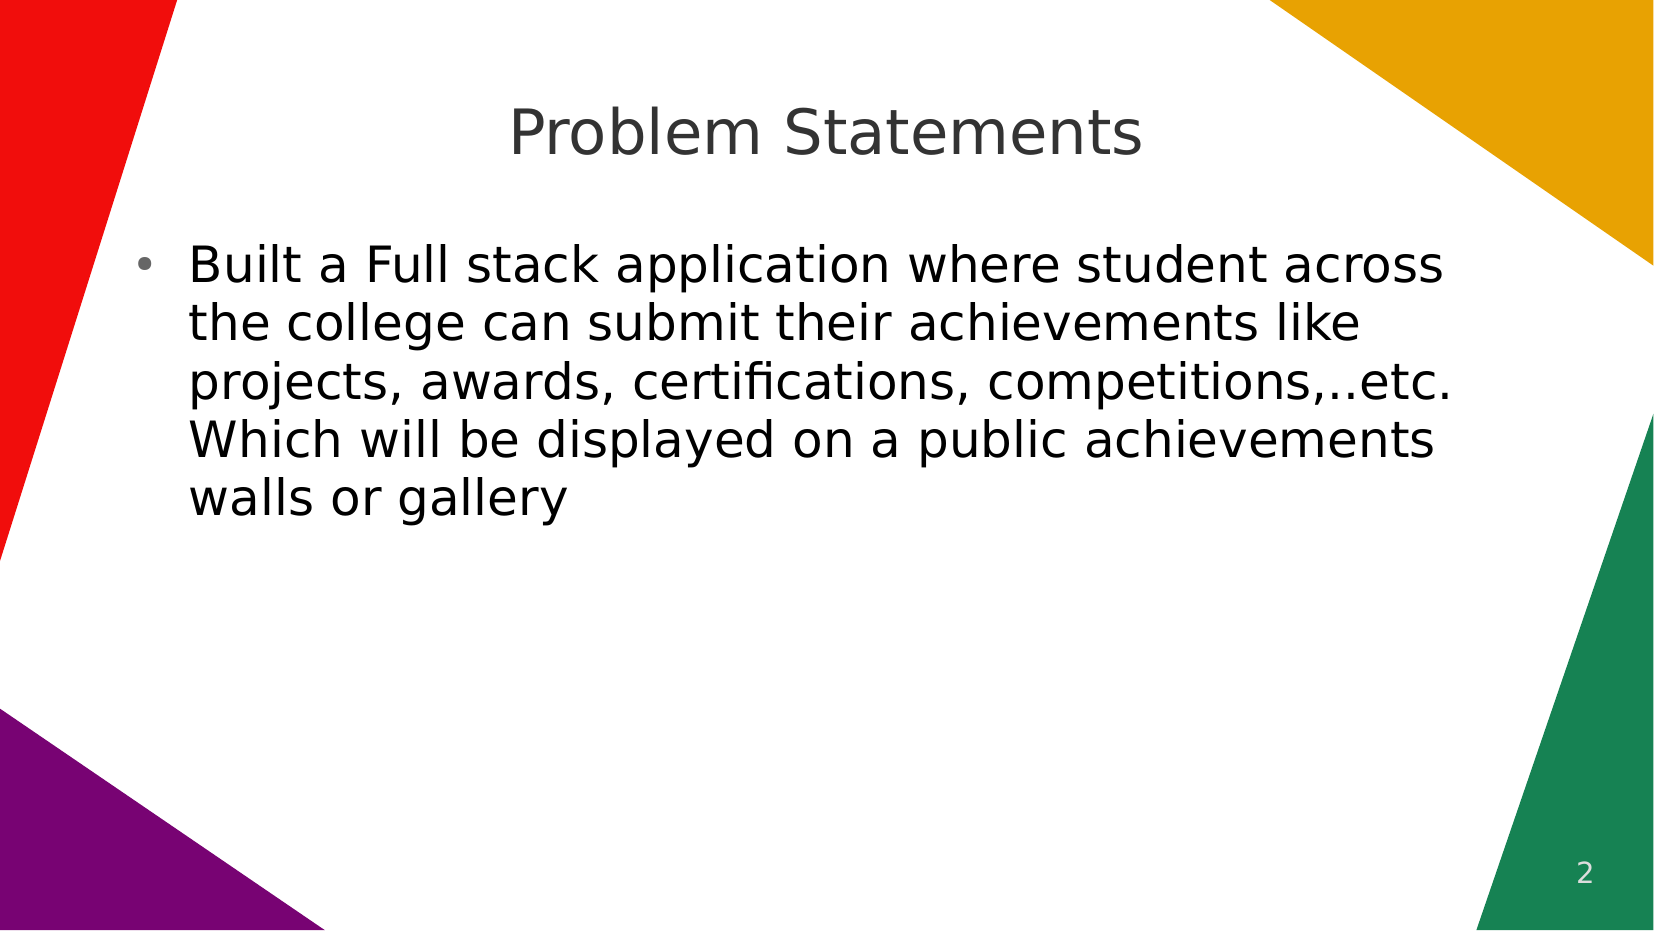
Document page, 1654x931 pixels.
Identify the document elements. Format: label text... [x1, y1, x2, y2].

title Problem Statements [118, 59, 1536, 207]
list Built a Full stack application where student across the college can submit their achievements like projects, awards, certifications, competitions,..etc. Which will be displayed on a public achievements walls or gallery [118, 236, 1536, 827]
